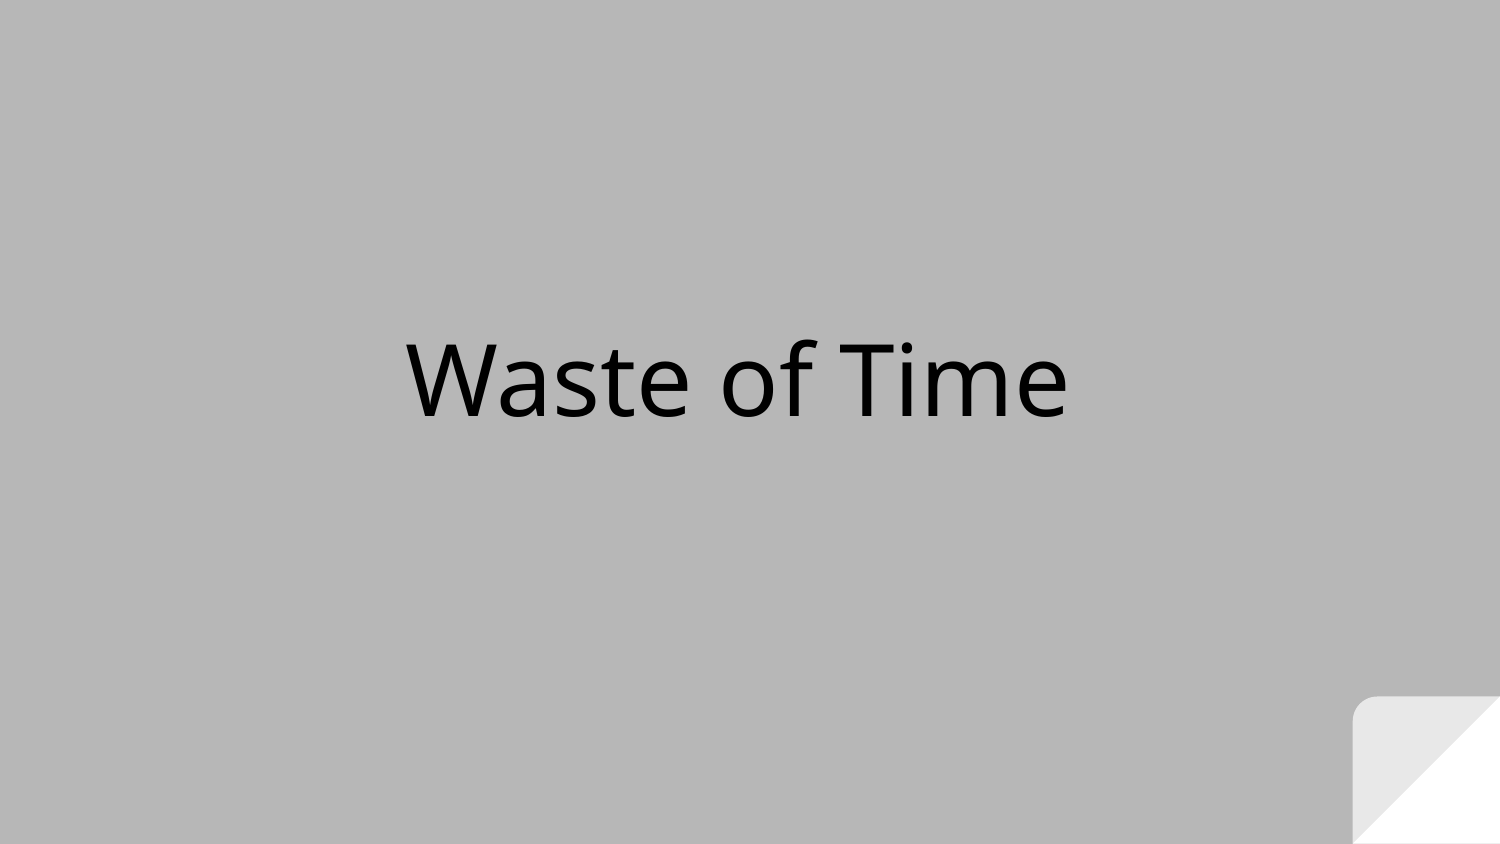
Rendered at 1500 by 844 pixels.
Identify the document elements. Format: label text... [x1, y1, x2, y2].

title Waste of Time [64, 298, 1413, 452]
